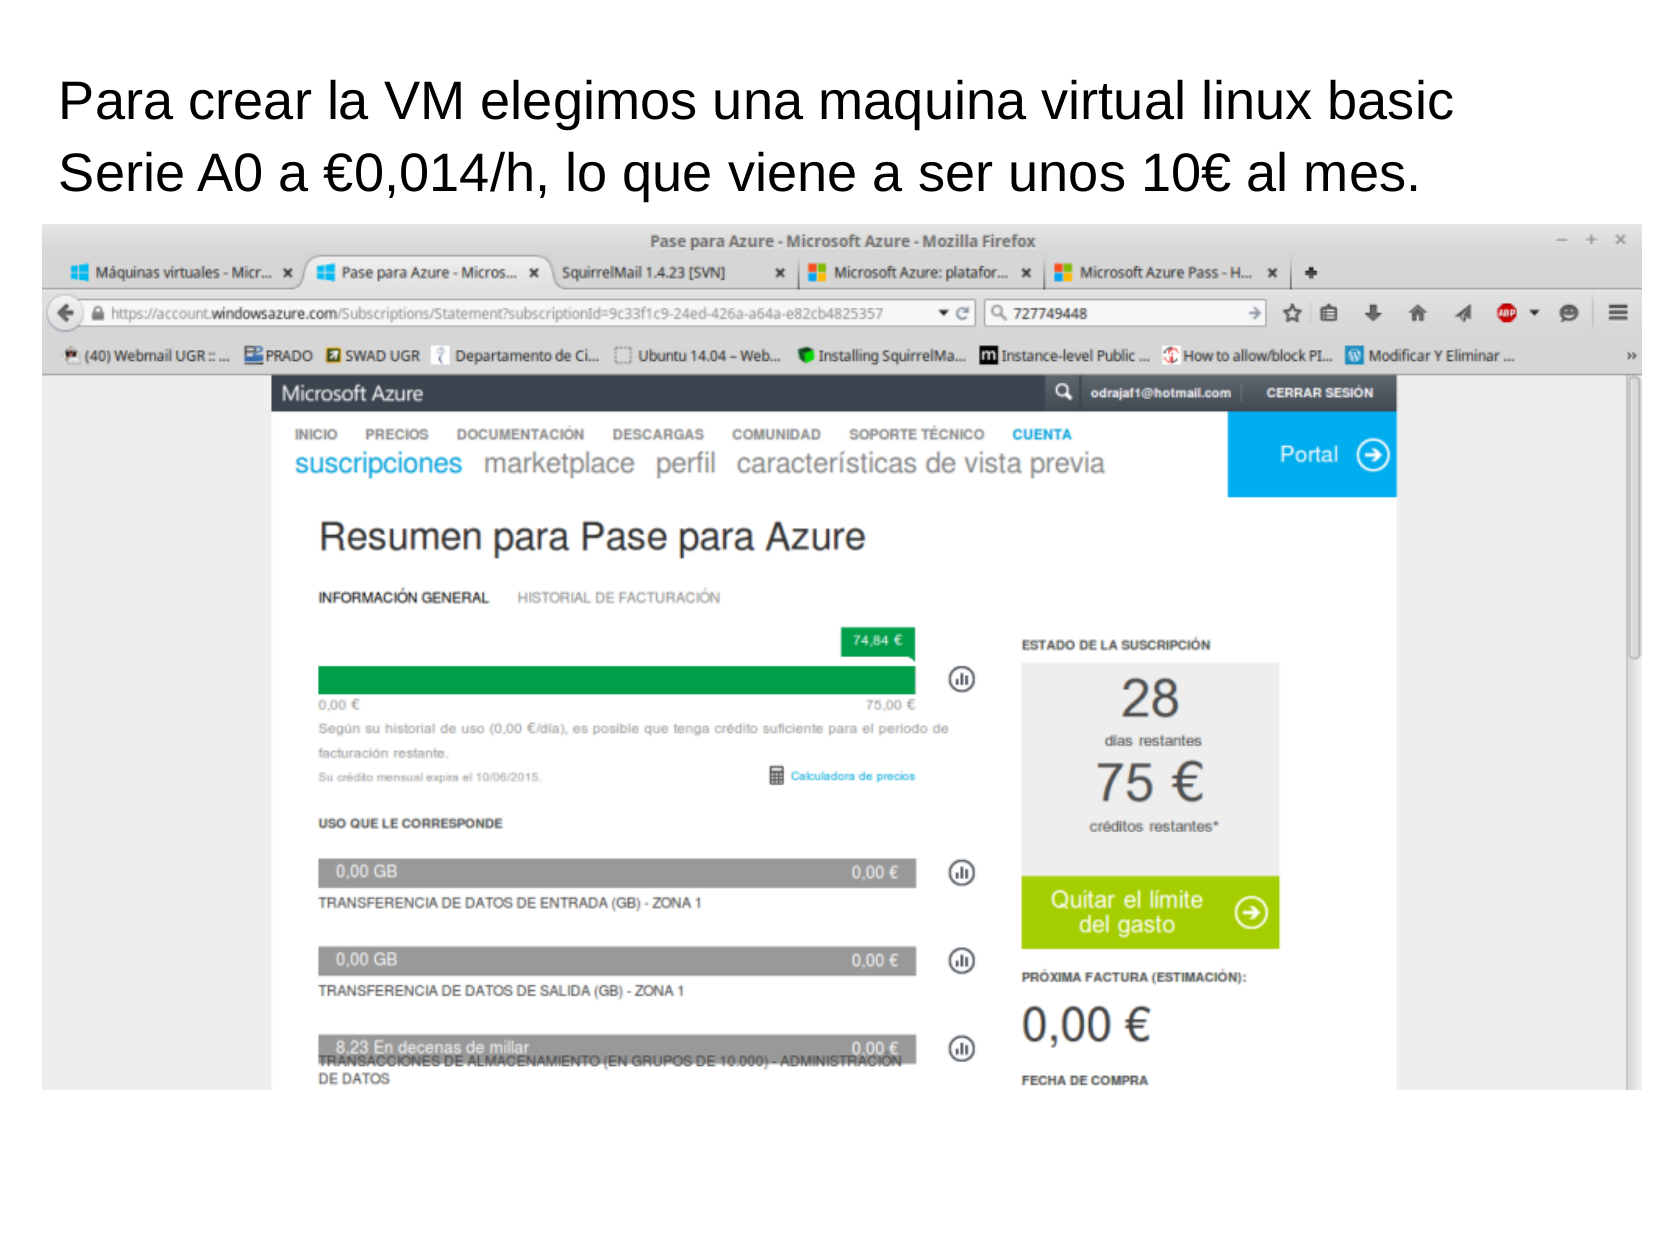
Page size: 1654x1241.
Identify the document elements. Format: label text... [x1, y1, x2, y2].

list Para crear la VM elegimos una maquina virtual linux basic Serie A0 a €0,014/h, lo que viene a ser unos 10€ al mes. [59, 70, 1548, 224]
picture [42, 224, 1642, 1090]
